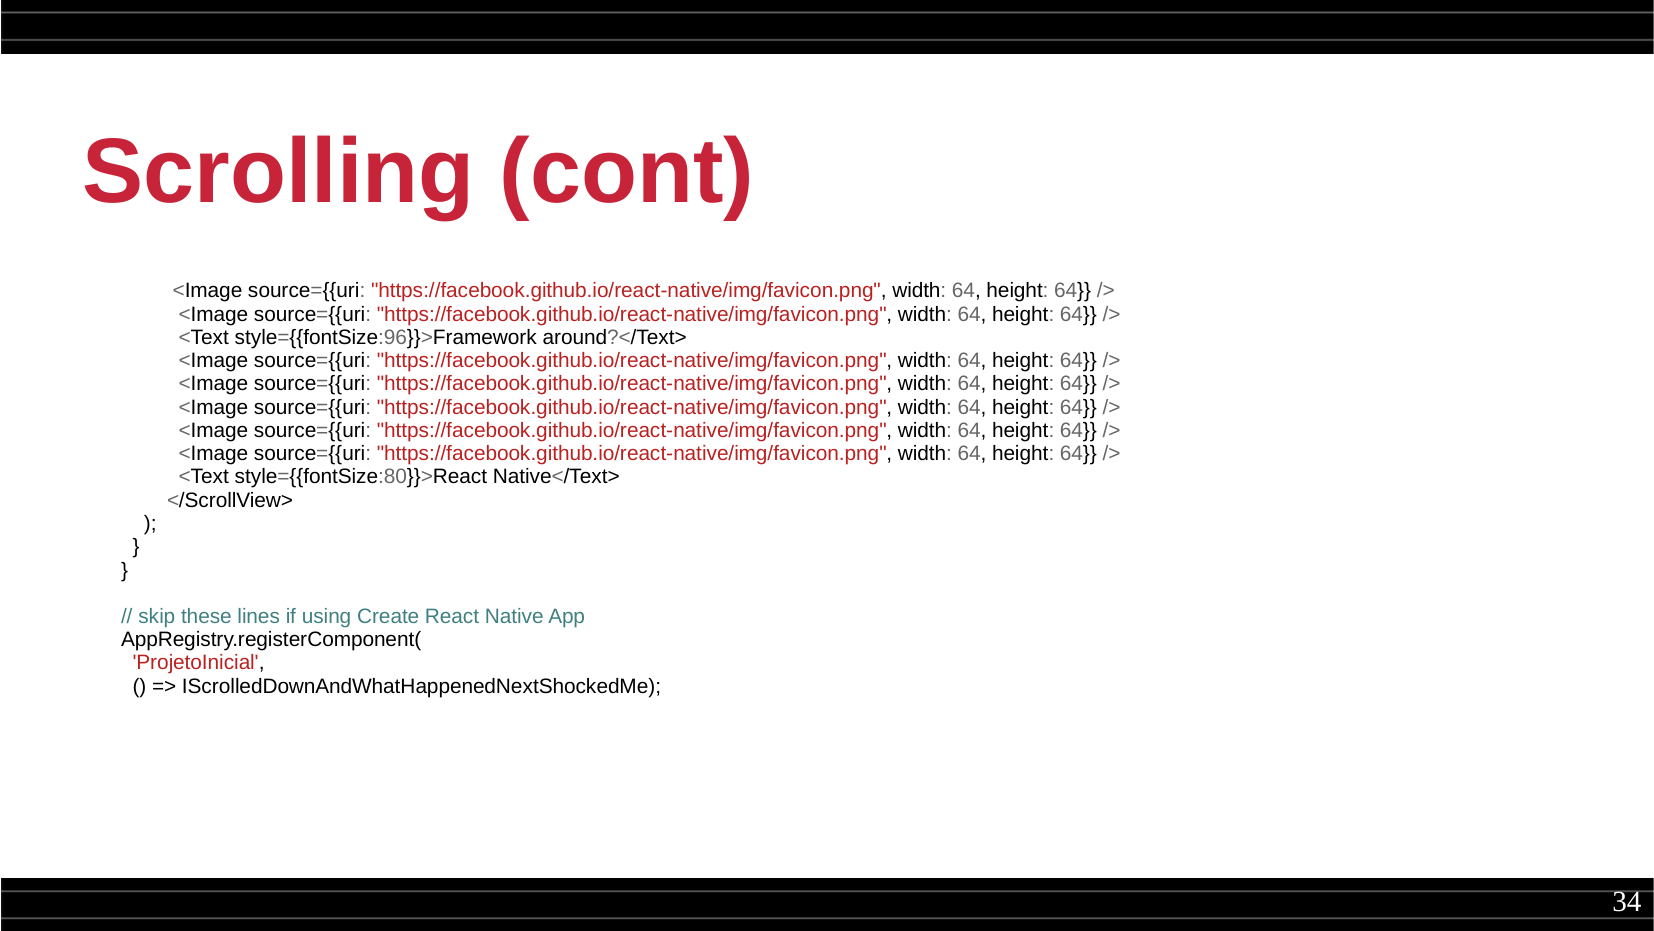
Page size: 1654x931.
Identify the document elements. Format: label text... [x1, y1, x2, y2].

picture [1, 0, 1654, 54]
picture [1, 878, 1654, 931]
text_box <Image source={{uri: "https://facebook.github.io/react-native/img/favicon.png", width: 64, height: 64}} /> <Image source={{uri: "https://facebook.github.io/react-native/img/favicon.png", width: 64, height: 64}} /> <Text style={{fontSize:96}}>Framework around?</Text> <Image source={{uri: "https://facebook.github.io/react-native/img/favicon.png", width: 64, height: 64}} /> <Image source={{uri: "https://facebook.github.io/react-native/img/favicon.png", width: 64, height: 64}} /> <Image source={{uri: "https://facebook.github.io/react-native/img/favicon.png", width: 64, height: 64}} /> <Image source={{uri: "https://facebook.github.io/react-native/img/favicon.png", width: 64, height: 64}} /> <Image source={{uri: "https://facebook.github.io/react-native/img/favicon.png", width: 64, height: 64}} /> <Text style={{fontSize:80}}>React Native</Text> </ScrollView> ); } } // skip these lines if using Create React Native App AppRegistry.registerComponent( 'ProjetoInicial', () => IScrolledDownAndWhatHappenedNextShockedMe); [106, 271, 1323, 729]
title Scrolling (cont) [82, 92, 1571, 249]
